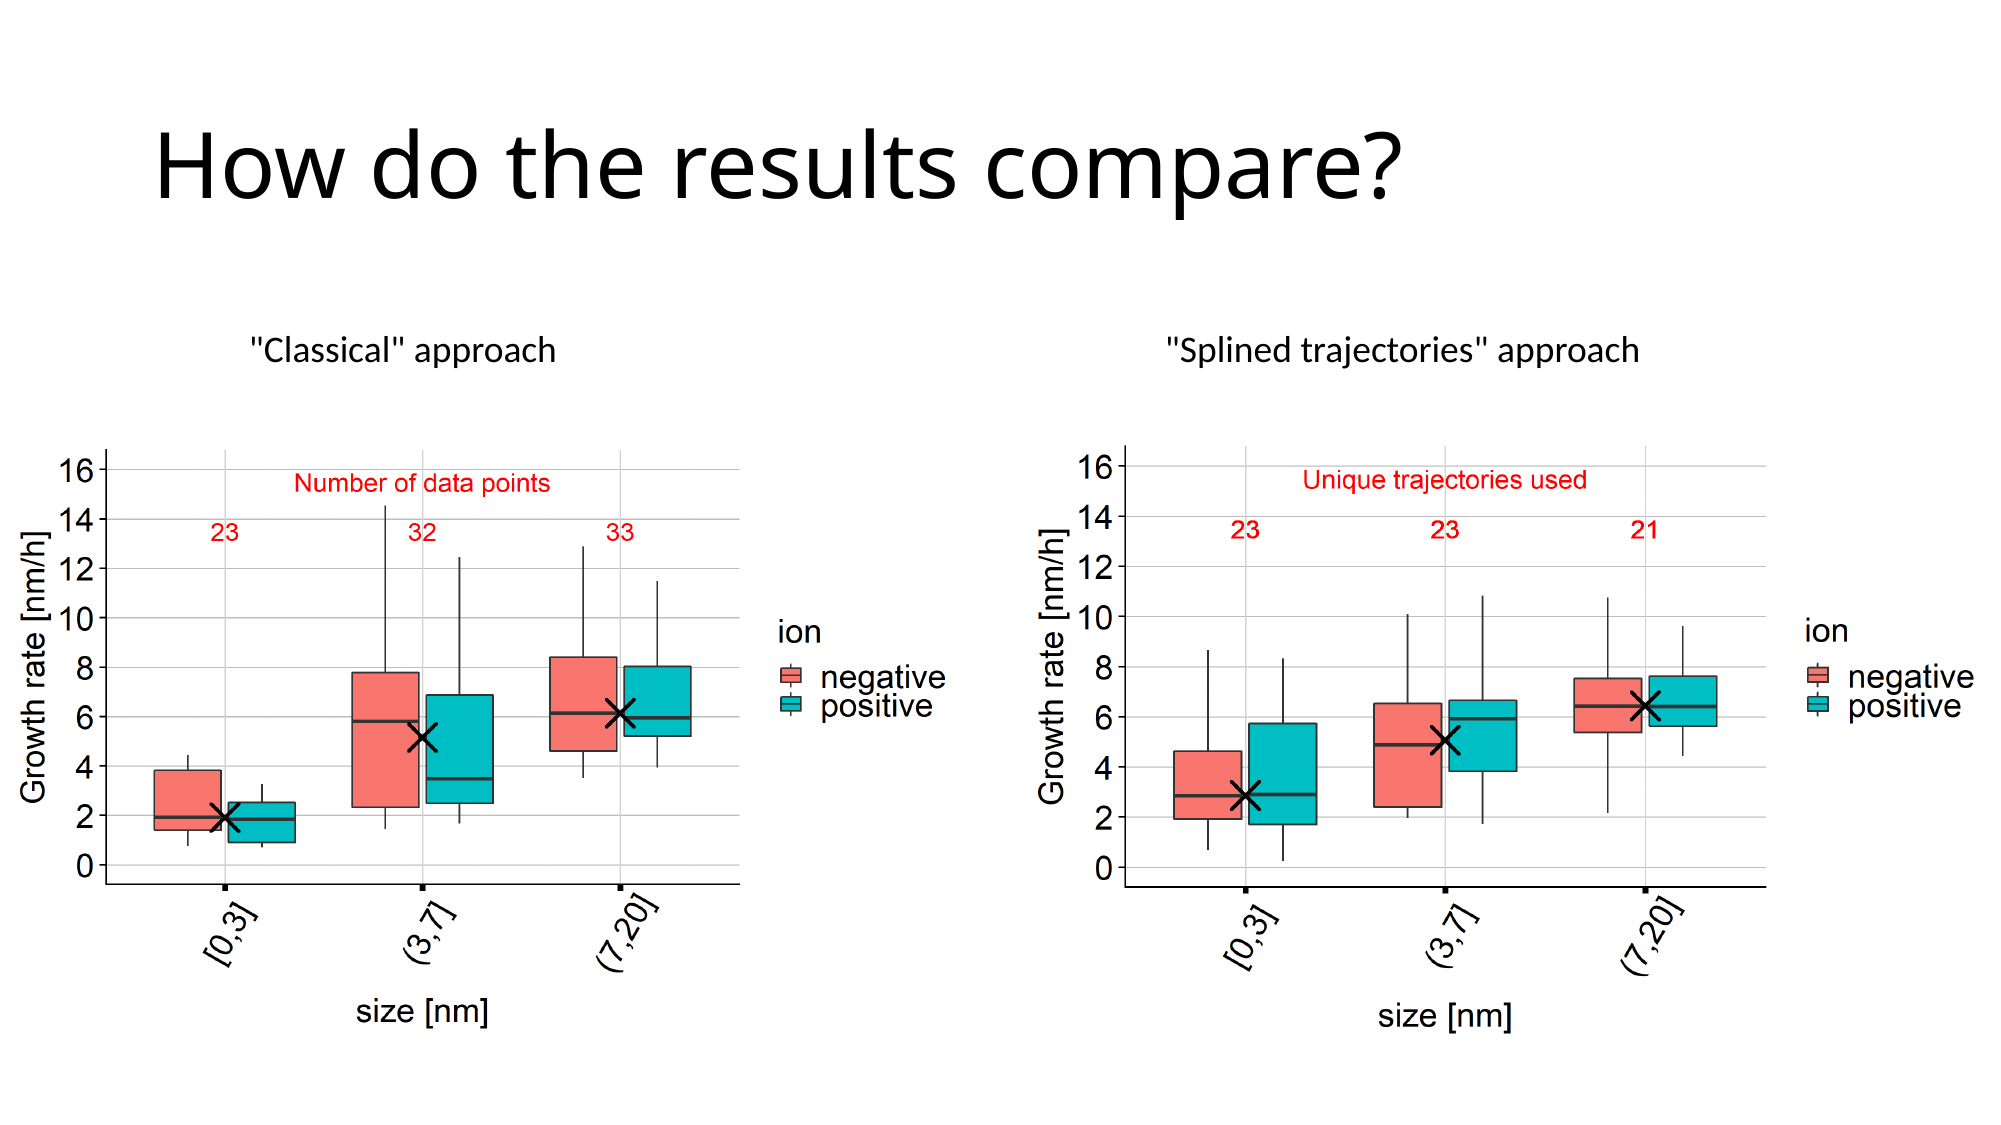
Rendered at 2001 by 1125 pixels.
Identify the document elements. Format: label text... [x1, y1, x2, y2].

text_box "Classical" approach [233, 317, 684, 379]
picture [1017, 433, 2000, 1047]
picture [0, 437, 972, 1042]
title How do the results compare? [137, 59, 1863, 278]
text_box "Splined trajectories" approach [1149, 317, 1701, 379]
